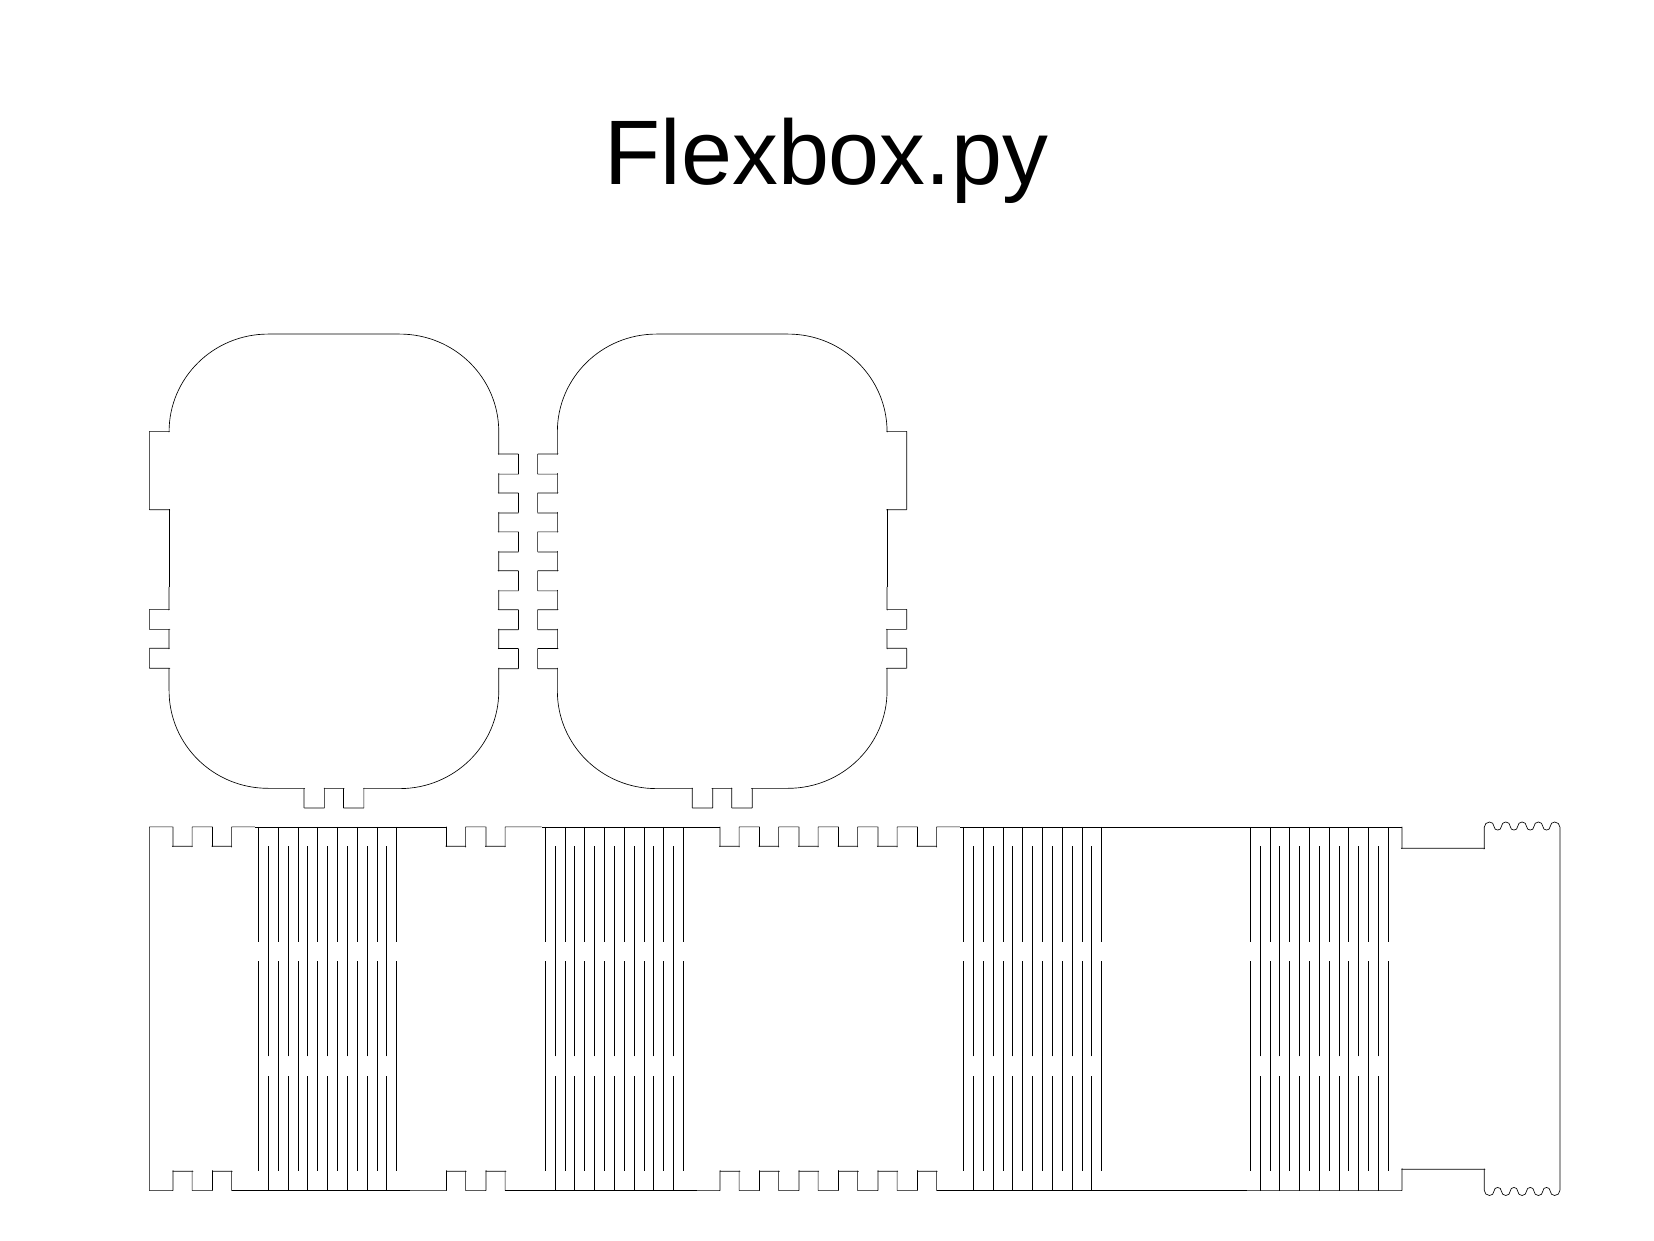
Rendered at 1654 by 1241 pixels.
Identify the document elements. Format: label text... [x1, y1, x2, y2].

title Flexbox.py [82, 49, 1571, 257]
picture [129, 140, 1619, 1211]
